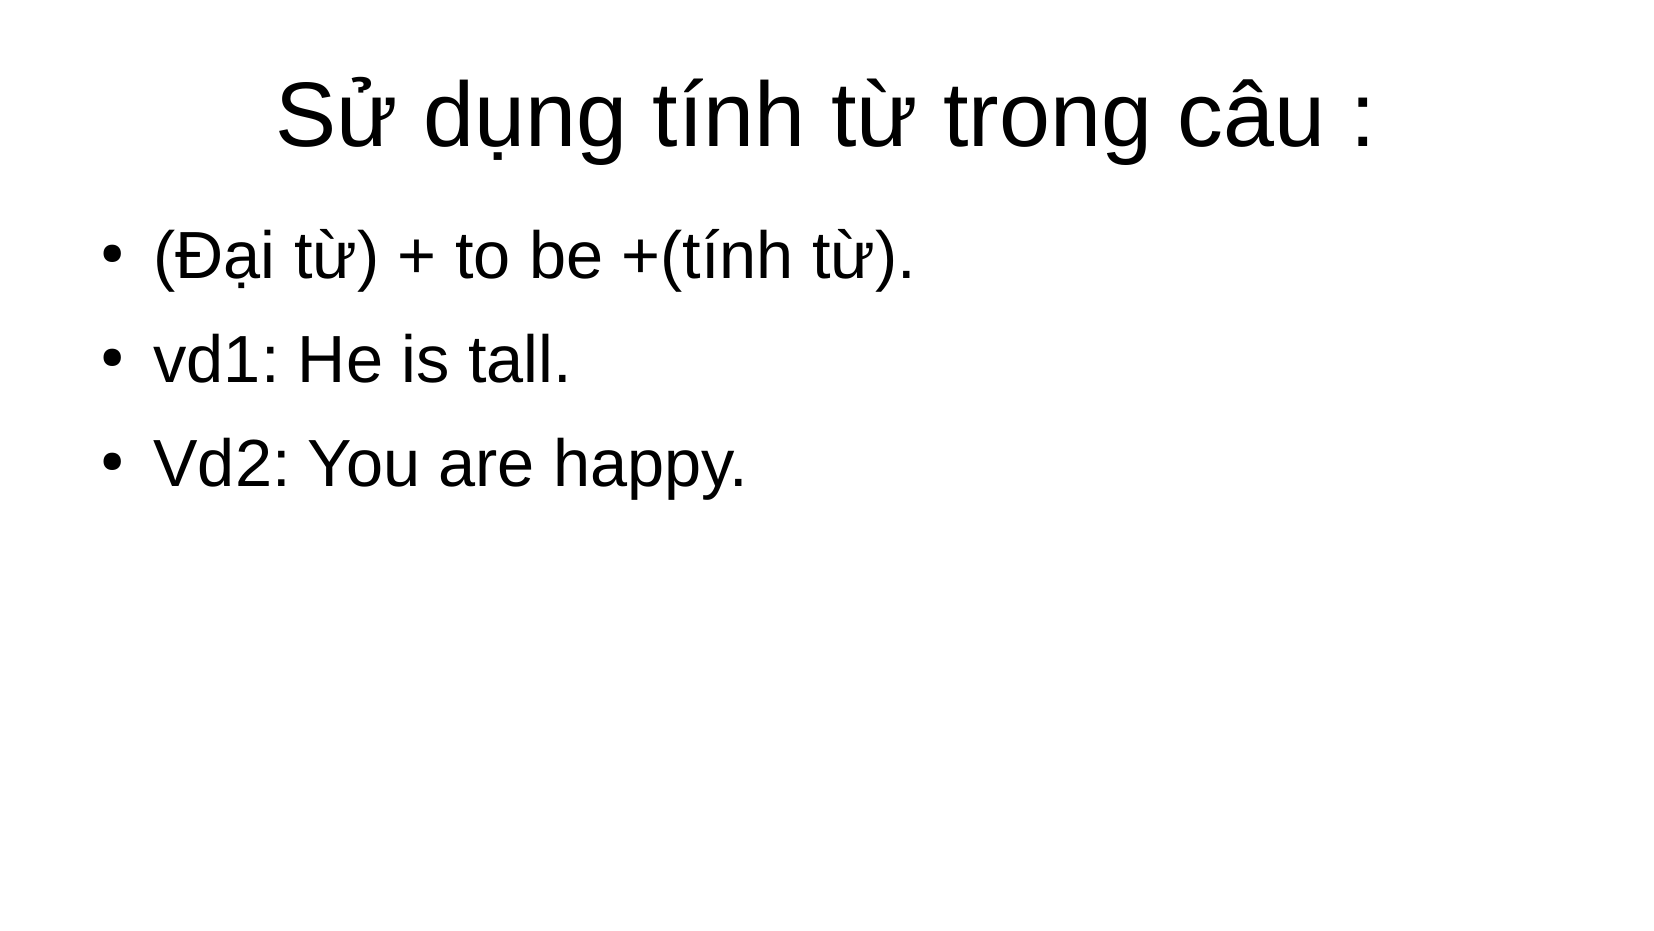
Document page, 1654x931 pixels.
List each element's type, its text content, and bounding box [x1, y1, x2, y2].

title Sử dụng tính từ trong câu : [82, 37, 1571, 193]
list (Đại từ) + to be +(tính từ). vd1: He is tall. Vd2: You are happy. [82, 217, 1571, 758]
